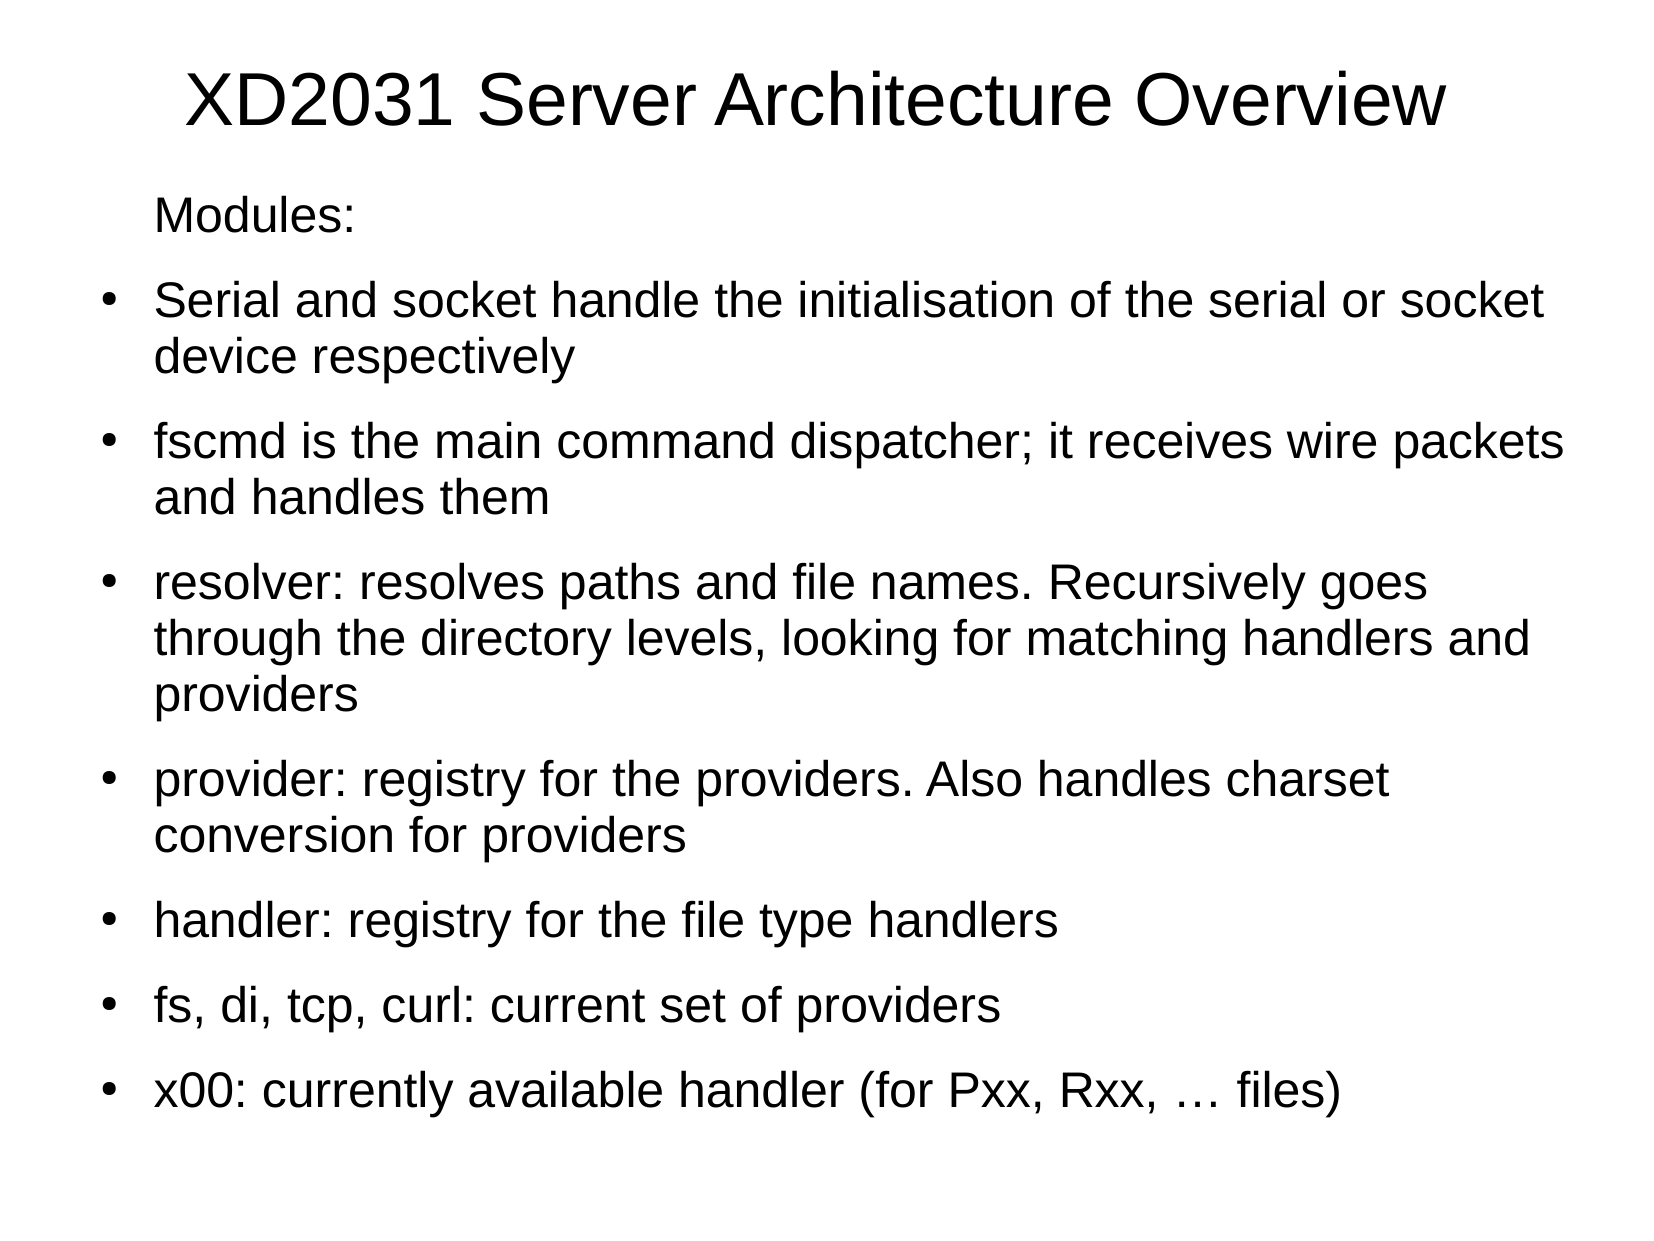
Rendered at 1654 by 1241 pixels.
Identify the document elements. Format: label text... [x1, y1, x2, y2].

title XD2031 Server Architecture Overview [82, 49, 1571, 151]
list Modules: Serial and socket handle the initialisation of the serial or socket device respectively fscmd is the main command dispatcher; it receives wire packets and handles them resolver: resolves paths and file names. Recursively goes through the directory levels, looking for matching handlers and providers provider: registry for the providers. Also handles charset conversion for providers handler: registry for the file type handlers fs, di, tcp, curl: current set of providers x00: currently available handler (for Pxx, Rxx, … files) [82, 187, 1571, 1201]
